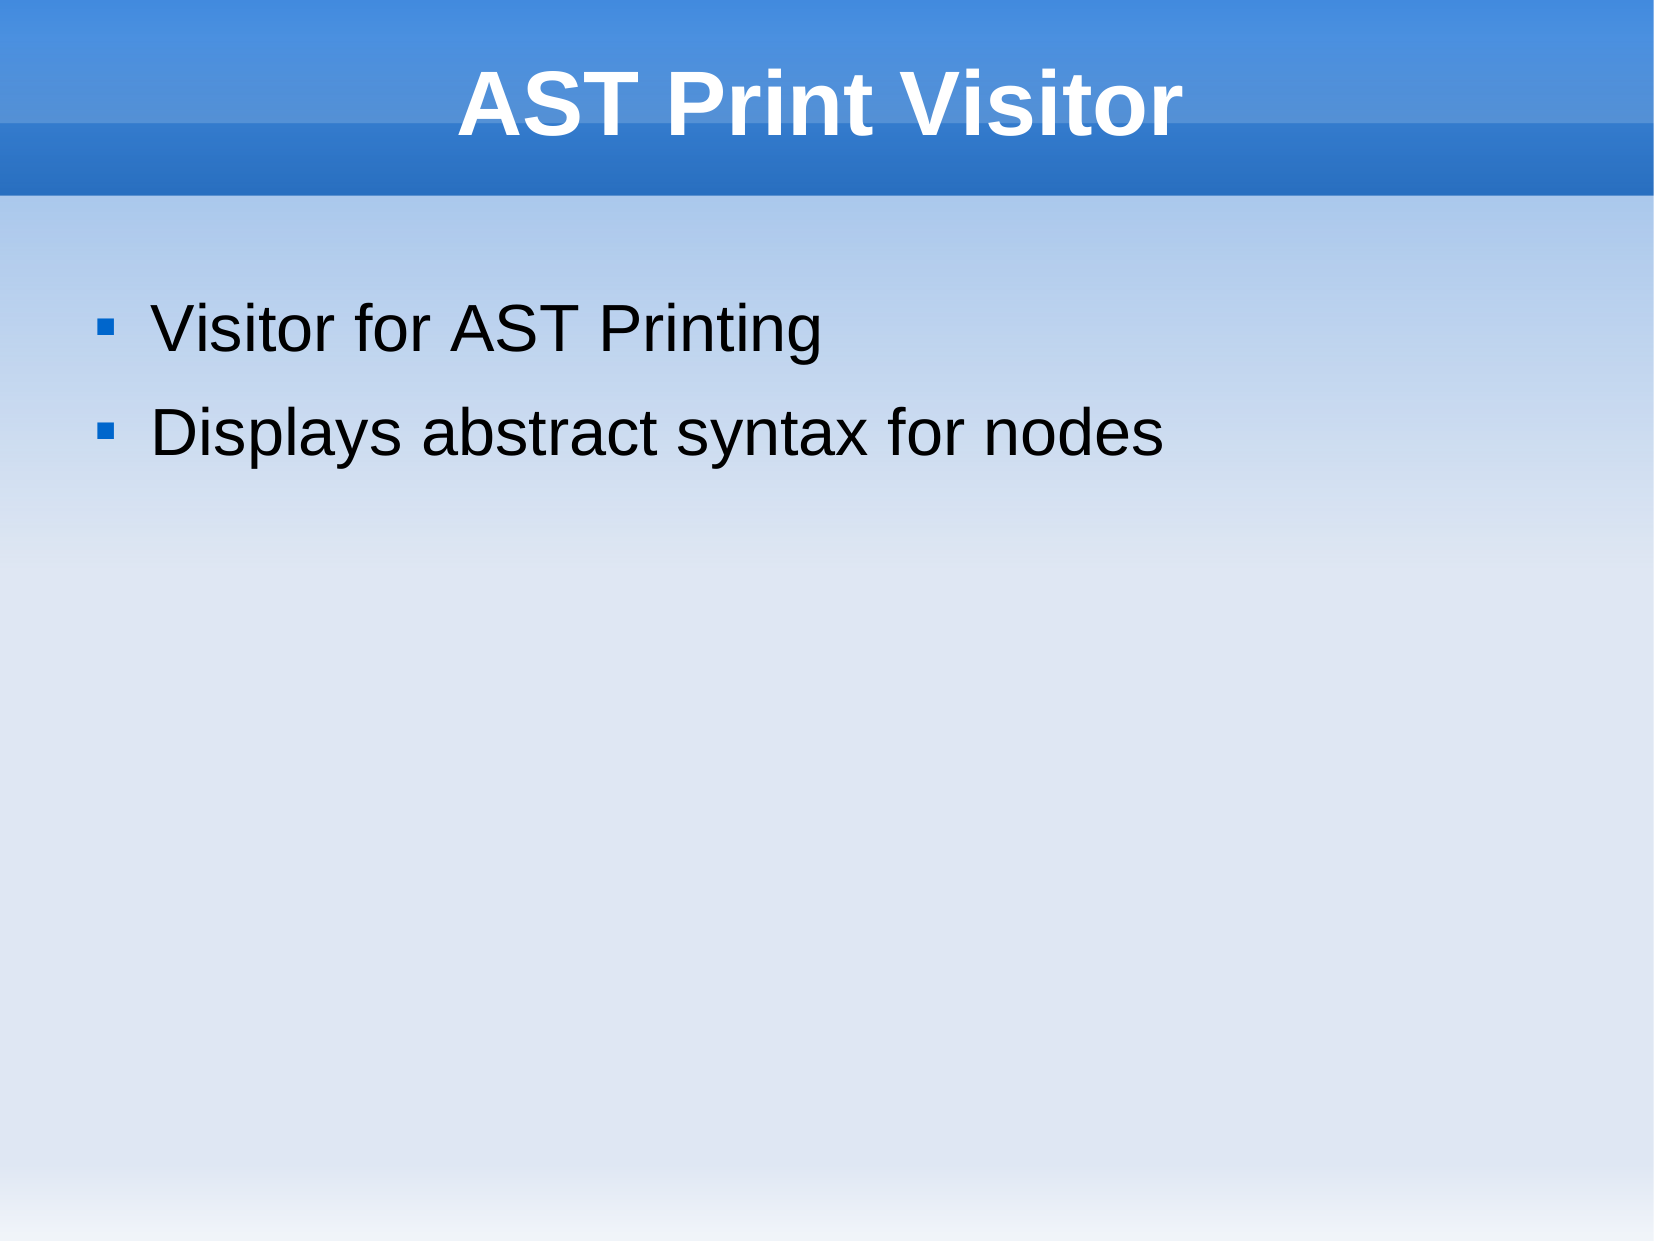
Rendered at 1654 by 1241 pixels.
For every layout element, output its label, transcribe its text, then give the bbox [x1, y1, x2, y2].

list Visitor for AST Printing Displays abstract syntax for nodes [79, 291, 1568, 1095]
title AST Print Visitor [76, 7, 1565, 200]
picture [0, 0, 1654, 1241]
